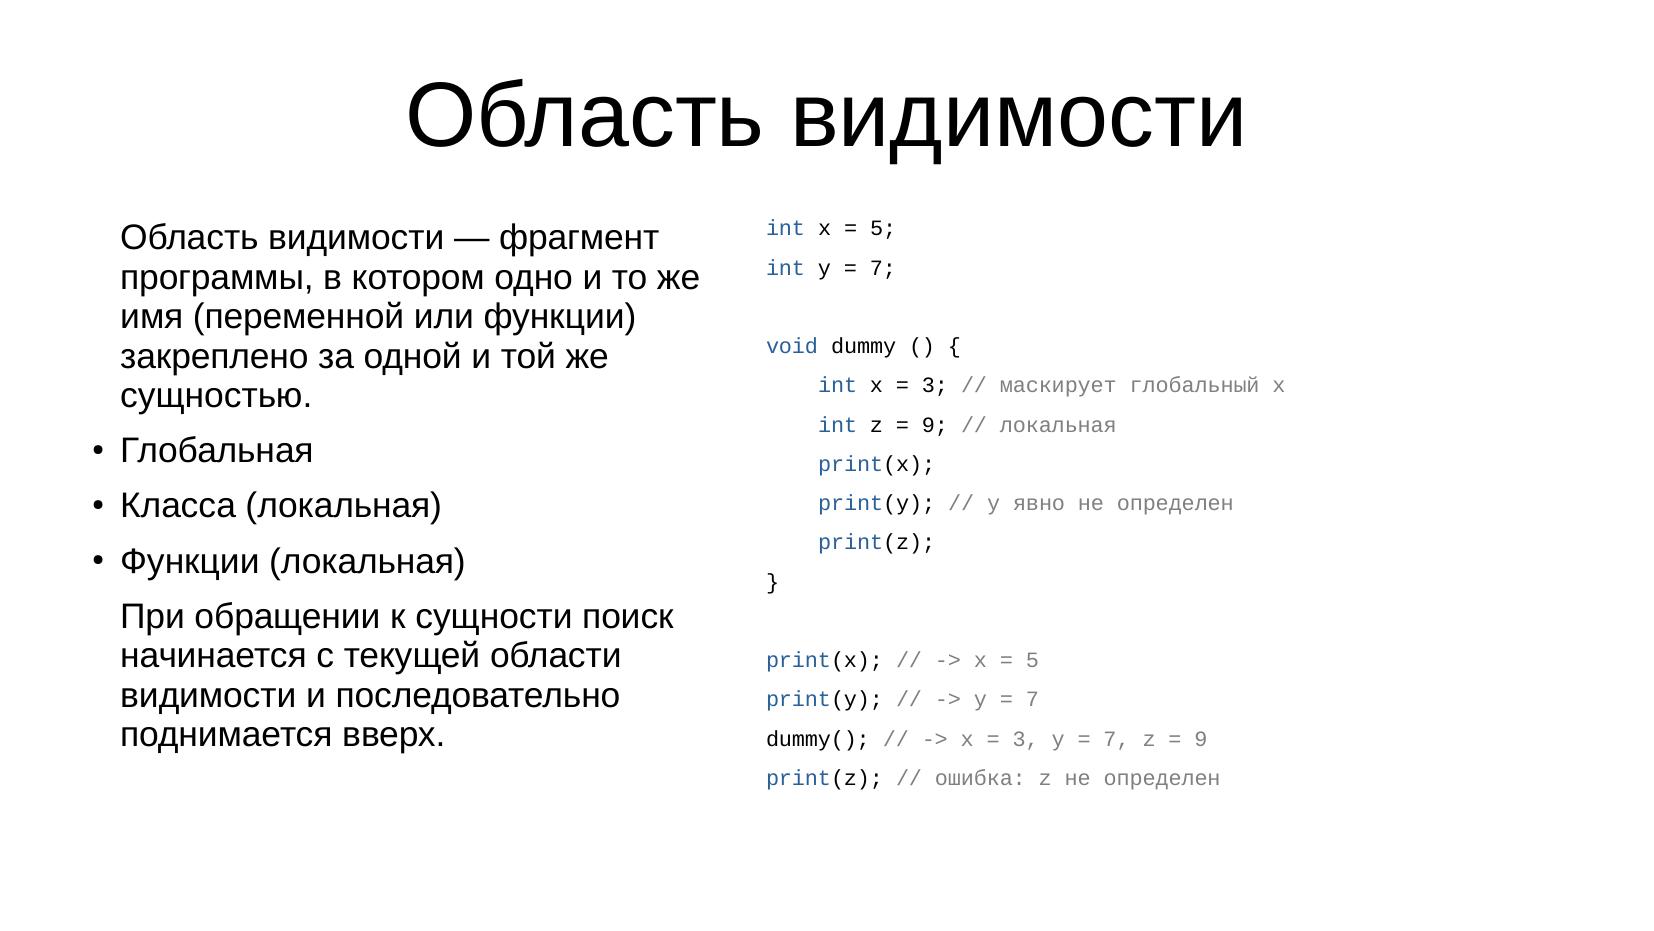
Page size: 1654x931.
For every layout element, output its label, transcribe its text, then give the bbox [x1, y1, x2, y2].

list int x = 5; int y = 7; void dummy () { int x = 3; // маскирует глобальный x int z = 9; // локальная print(x); print(y); // y явно не определен print(z); } print(x); // -> x = 5 print(y); // -> y = 7 dummy(); // -> x = 3, y = 7, z = 9 print(z); // ошибка: z не определен [766, 217, 1593, 798]
title Область видимости [82, 37, 1571, 193]
list Область видимости — фрагмент программы, в котором одно и то же имя (переменной или функции) закреплено за одной и той же сущностью. Глобальная Класса (локальная) Функции (локальная) При обращении к сущности поиск начинается с текущей области видимости и последовательно поднимается вверх. [82, 217, 739, 758]
